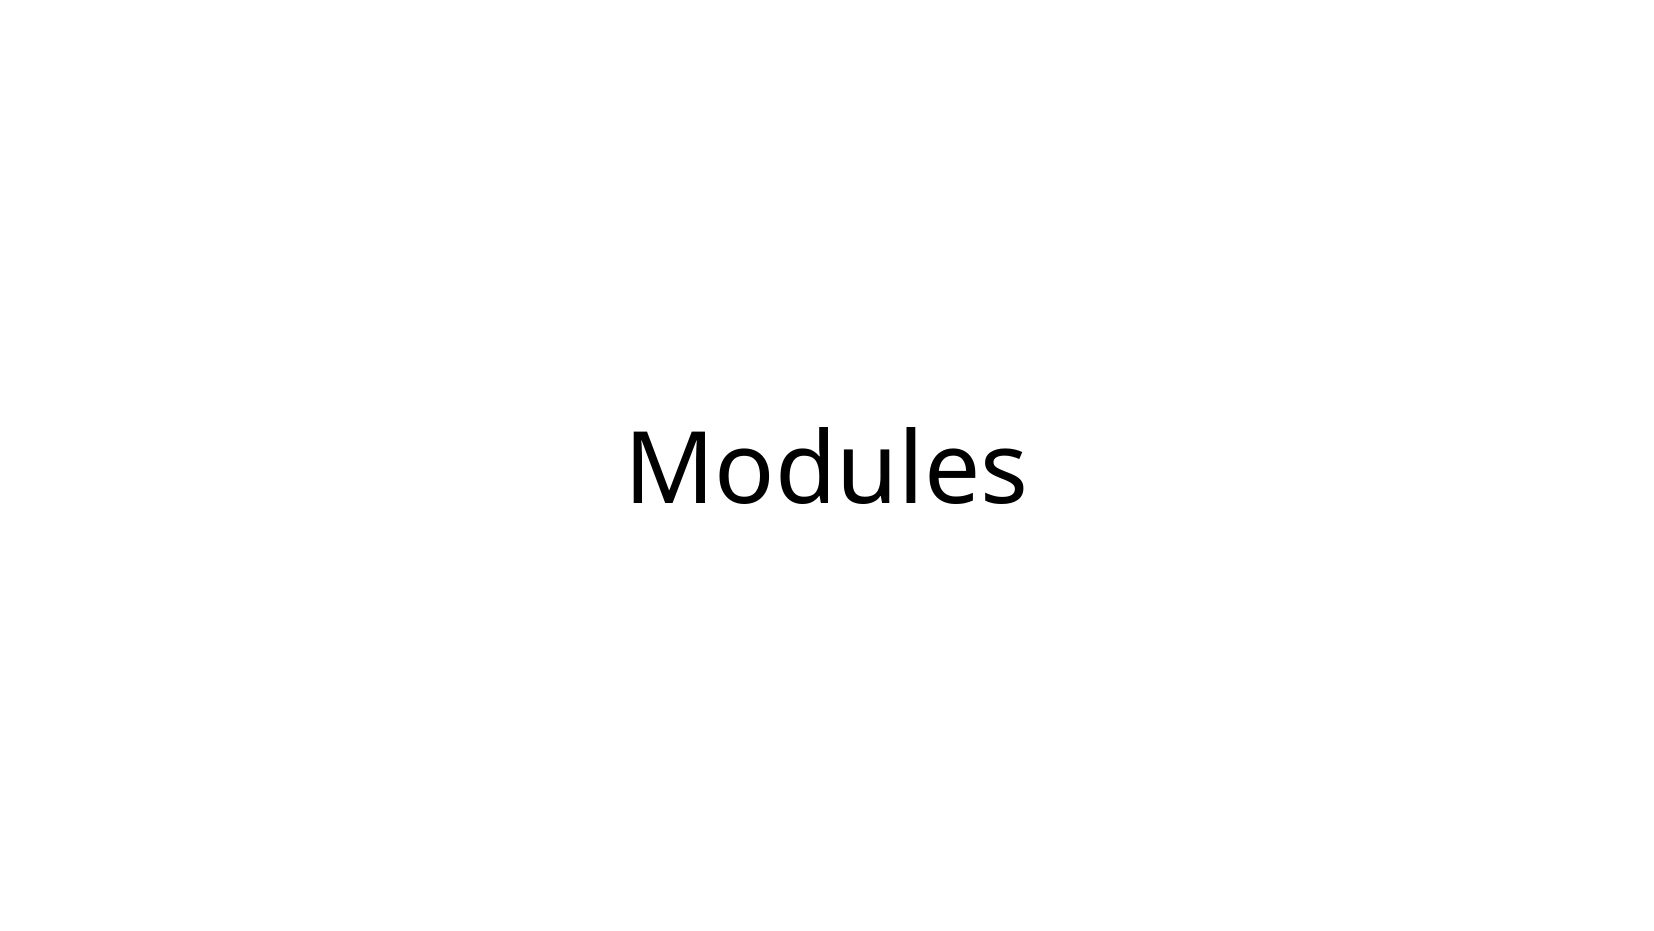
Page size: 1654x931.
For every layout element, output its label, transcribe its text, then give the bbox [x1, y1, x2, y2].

subtitle Modules [82, 105, 1571, 826]
